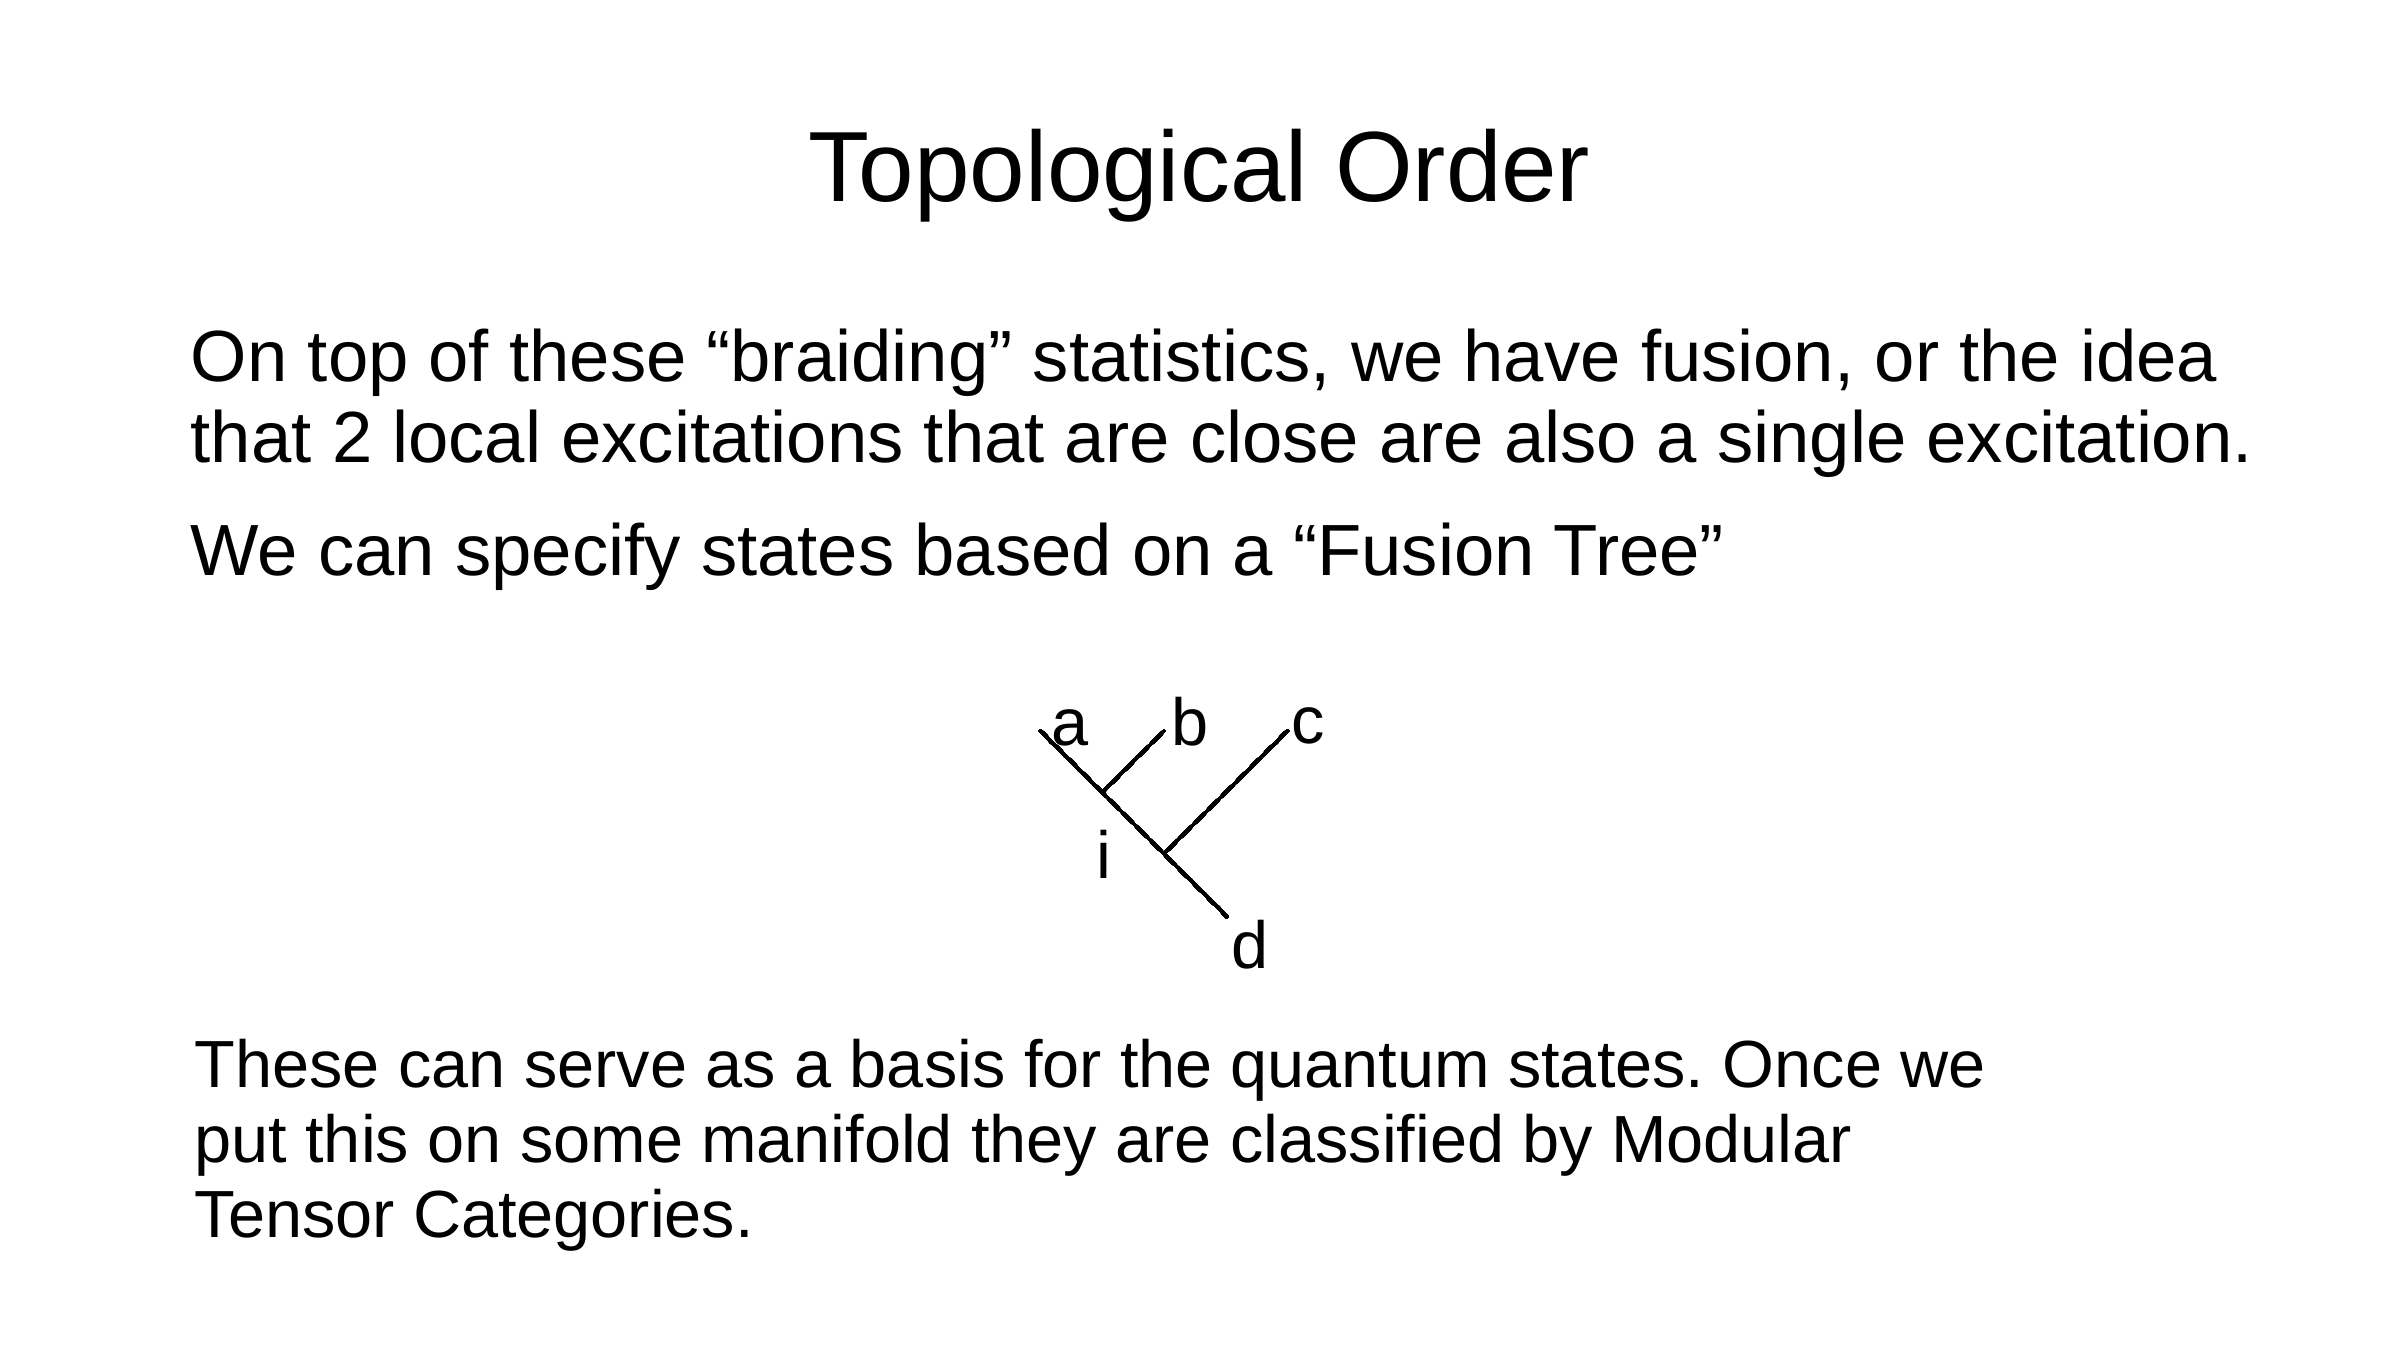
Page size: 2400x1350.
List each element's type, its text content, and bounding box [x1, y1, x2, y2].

text_box a [1036, 677, 1112, 768]
text_box i [1081, 810, 1157, 901]
text_box d [1216, 900, 1284, 1020]
list On top of these “braiding” statistics, we have fusion, or the idea that 2 local excitations that are close are also a single excitation. We can specify states based on a “Fusion Tree” [120, 315, 2280, 1207]
title Topological Order [120, 53, 2280, 280]
text_box These can serve as a basis for the quantum states. Once we put this on some manifold they are classified by Modular Tensor Categories. [180, 1020, 2056, 1258]
text_box b [1156, 677, 1247, 768]
picture [1006, 677, 1307, 946]
text_box c [1276, 675, 1352, 796]
